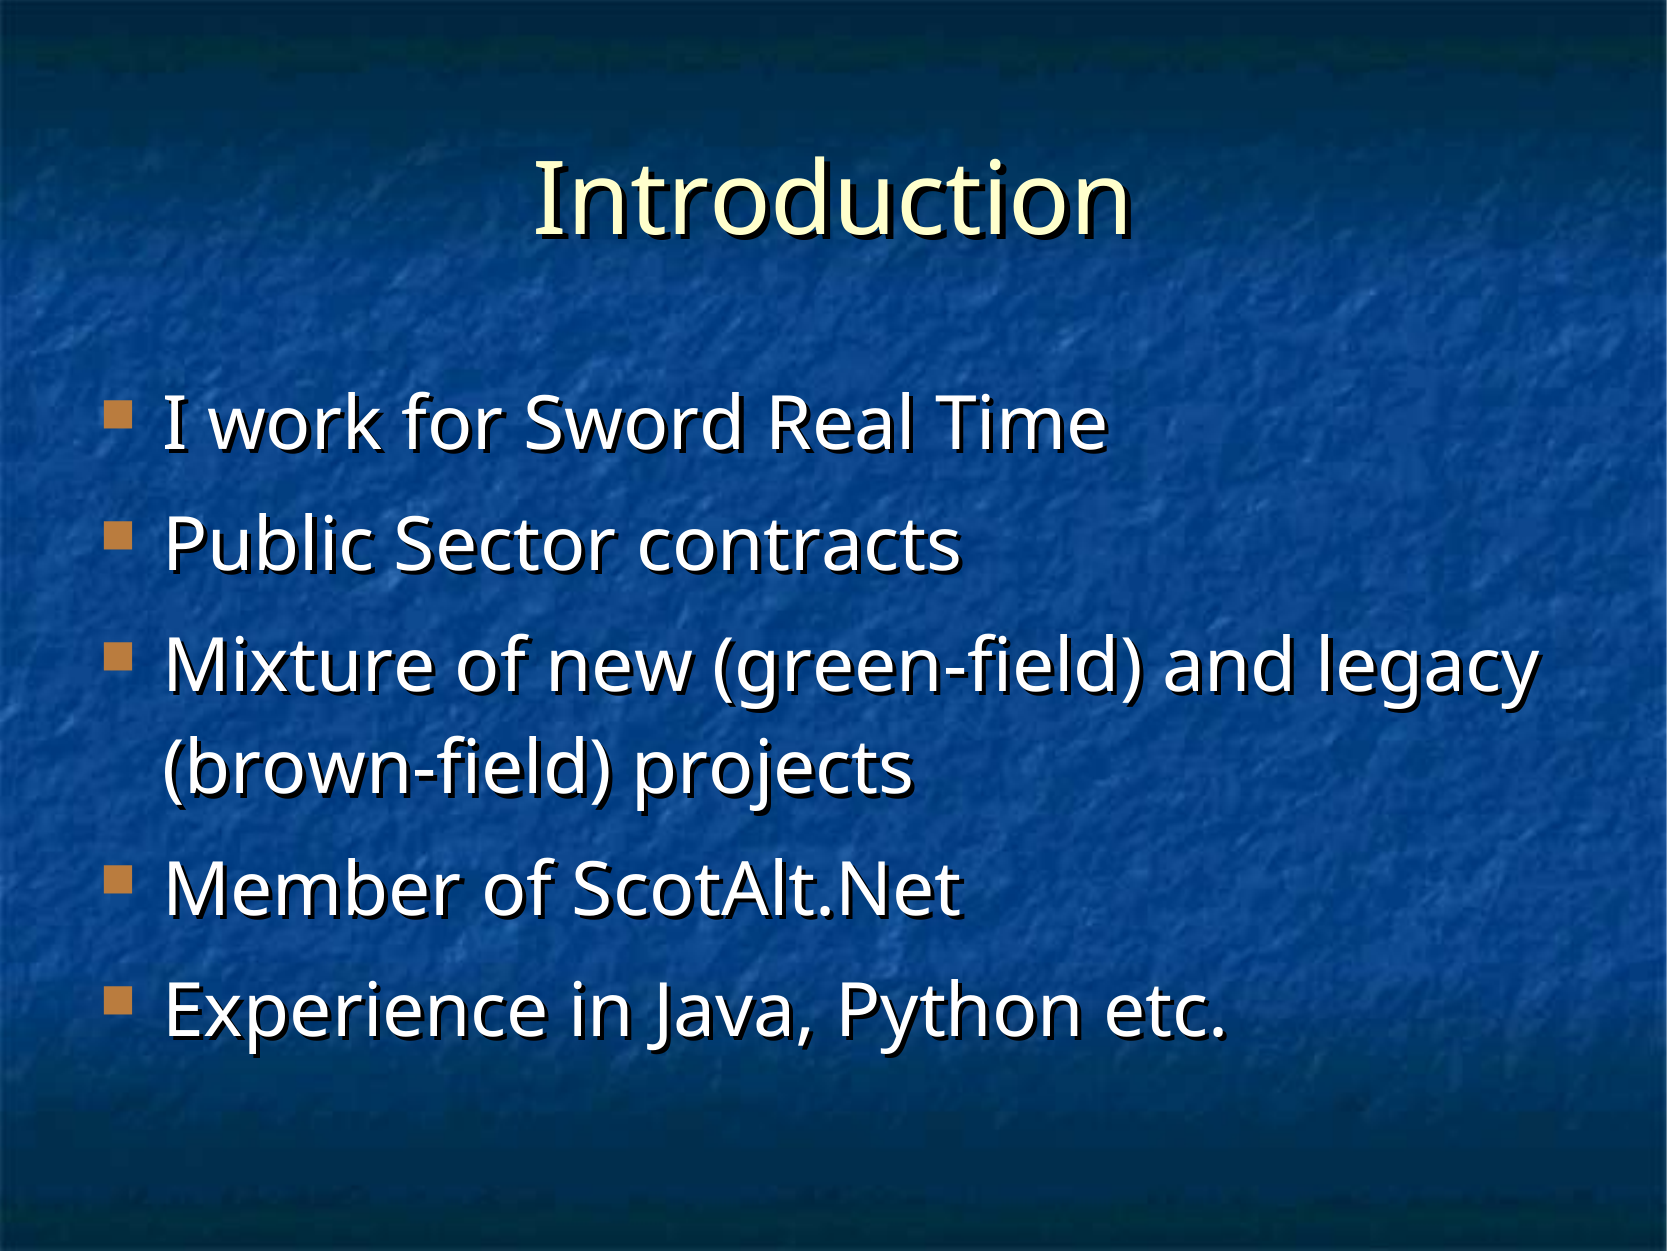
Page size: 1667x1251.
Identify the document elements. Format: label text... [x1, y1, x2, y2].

title Introduction [83, 69, 1584, 320]
picture [0, 0, 1667, 1251]
list I work for Sword Real Time Public Sector contracts Mixture of new (green-field) and legacy (brown-field) projects Member of ScotAlt.Net Experience in Java, Python etc. [83, 361, 1584, 1112]
